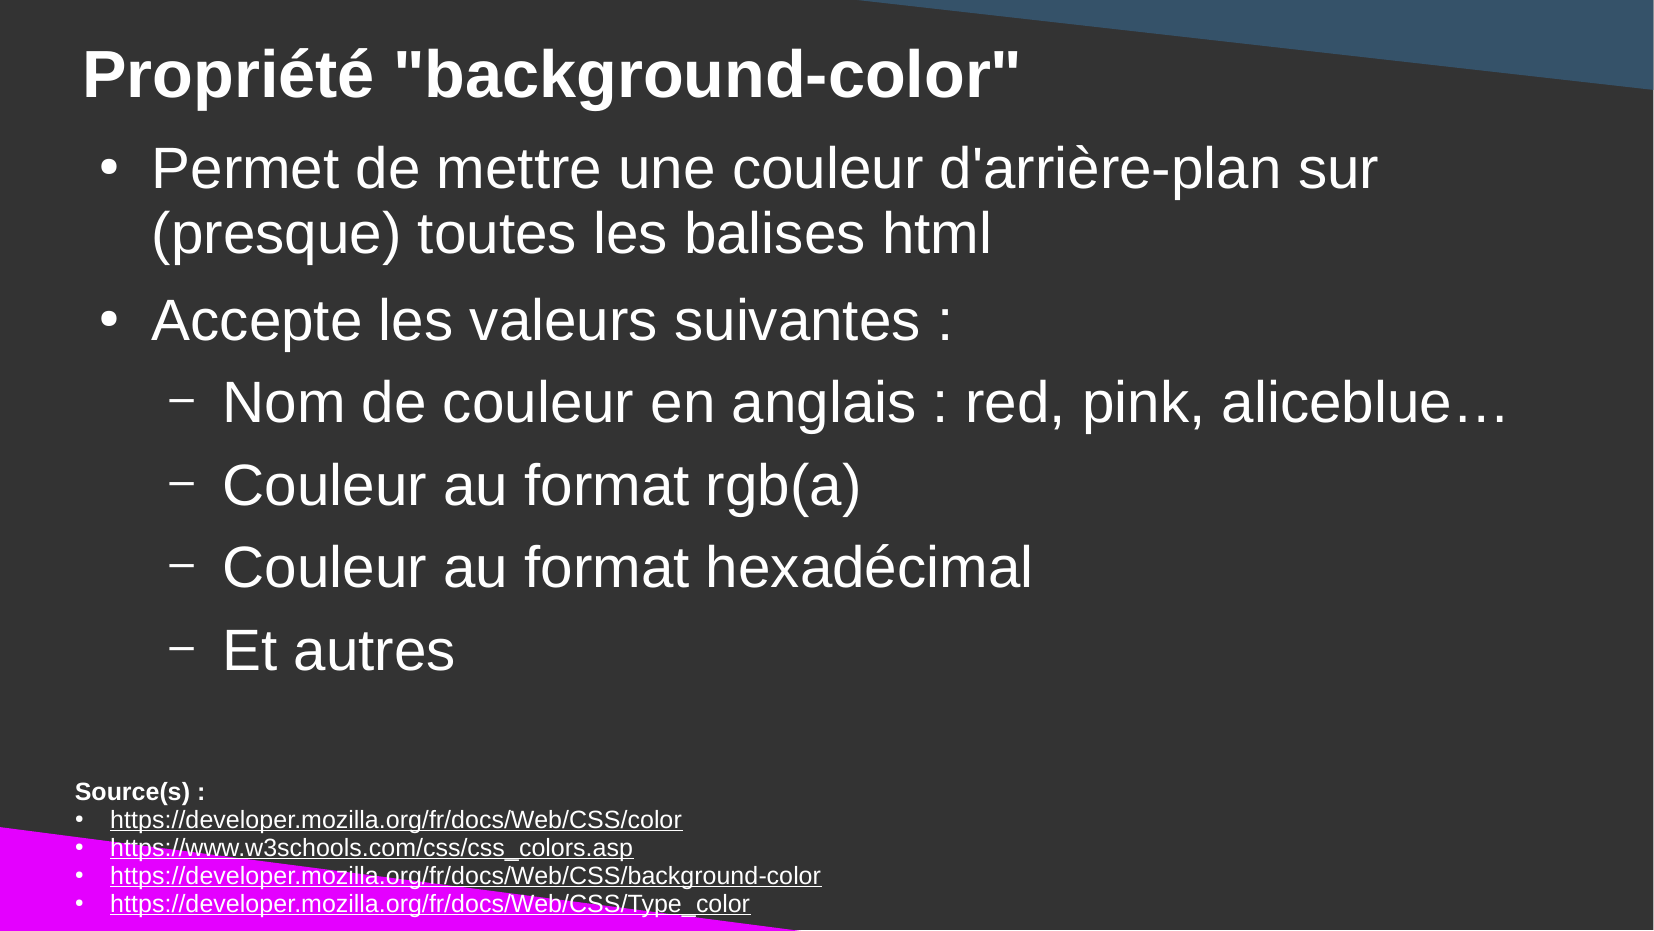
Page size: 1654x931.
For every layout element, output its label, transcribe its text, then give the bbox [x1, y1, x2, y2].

text_box [0, 827, 801, 931]
text_box Source(s) : https://developer.mozilla.org/fr/docs/Web/CSS/color https://www.w3schools.com/css/css_colors.asp https://developer.mozilla.org/fr/docs/Web/CSS/background-color https://developer.mozilla.org/fr/docs/Web/CSS/Type_color [60, 770, 1546, 926]
title Propriété "background-color" [82, 37, 1571, 122]
text_box [857, 0, 1654, 90]
list Permet de mettre une couleur d'arrière-plan sur (presque) toutes les balises html Accepte les valeurs suivantes : Nom de couleur en anglais : red, pink, aliceblue… Couleur au format rgb(a) Couleur au format hexadécimal Et autres [80, 135, 1605, 733]
